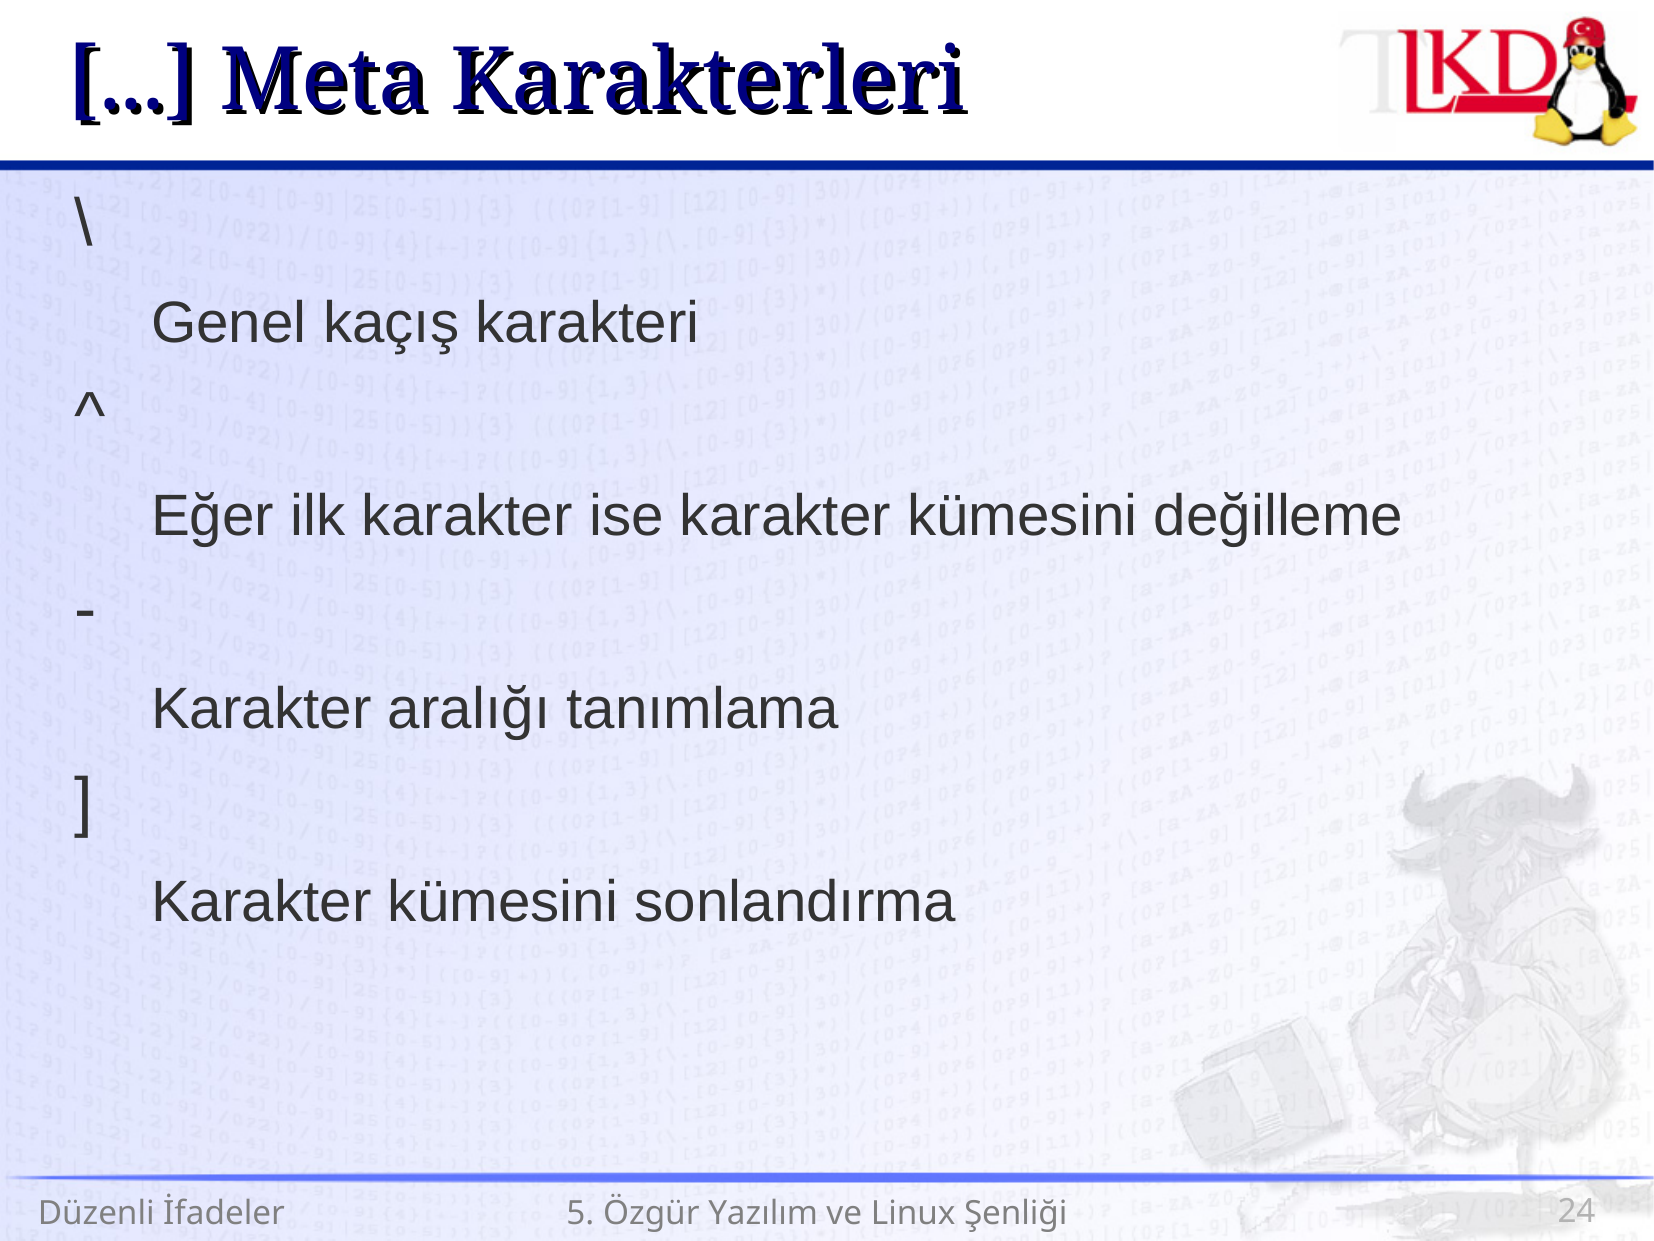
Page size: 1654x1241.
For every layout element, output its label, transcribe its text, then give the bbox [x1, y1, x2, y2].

picture [0, 0, 1654, 1241]
list \ Genel kaçış karakteri ^ Eğer ilk karakter ise karakter kümesini değilleme - Karakter aralığı tanımlama ] Karakter kümesini sonlandırma [56, 185, 1595, 1127]
title [...] Meta Karakterleri [67, 13, 1399, 138]
